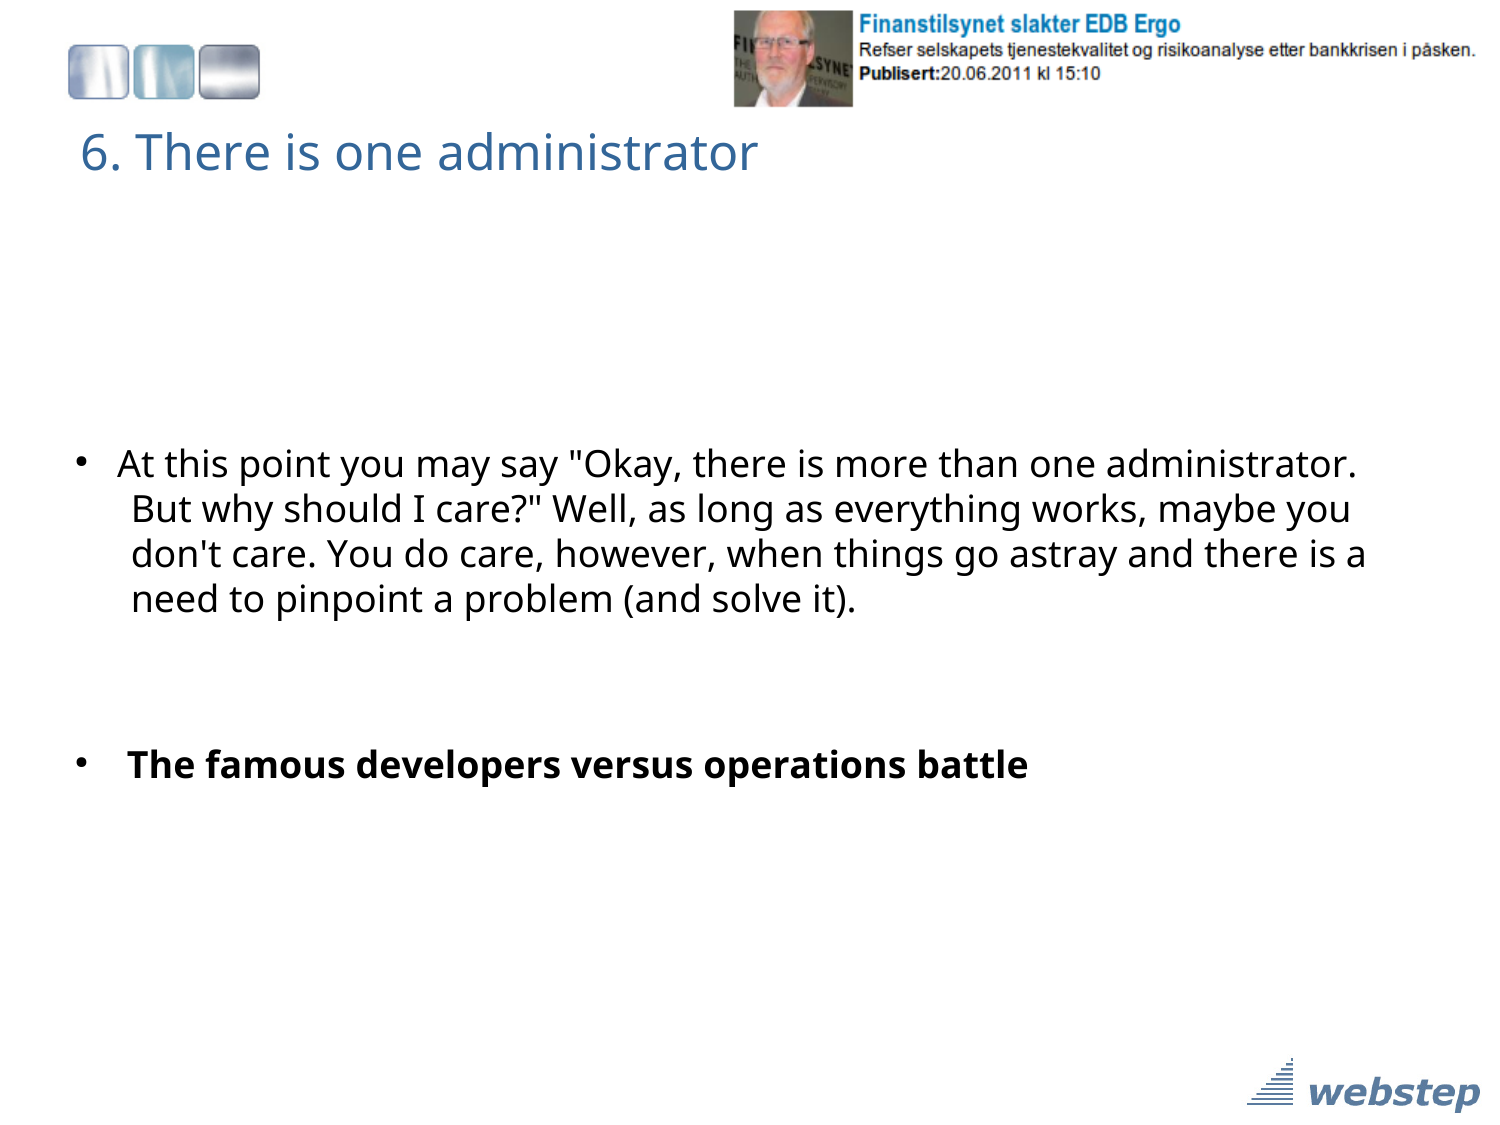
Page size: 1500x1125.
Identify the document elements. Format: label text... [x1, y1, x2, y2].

subtitle At this point you may say "Okay, there is more than one administrator. But why should I care?" Well, as long as everything works, maybe you don't care. You do care, however, when things go astray and there is a need to pinpoint a problem (and solve it). The famous developers versus operations battle [74, 277, 1423, 1020]
picture [1234, 1047, 1495, 1118]
picture [64, 42, 266, 104]
picture [715, 0, 1500, 114]
title 6. There is one administrator [72, 73, 1423, 228]
